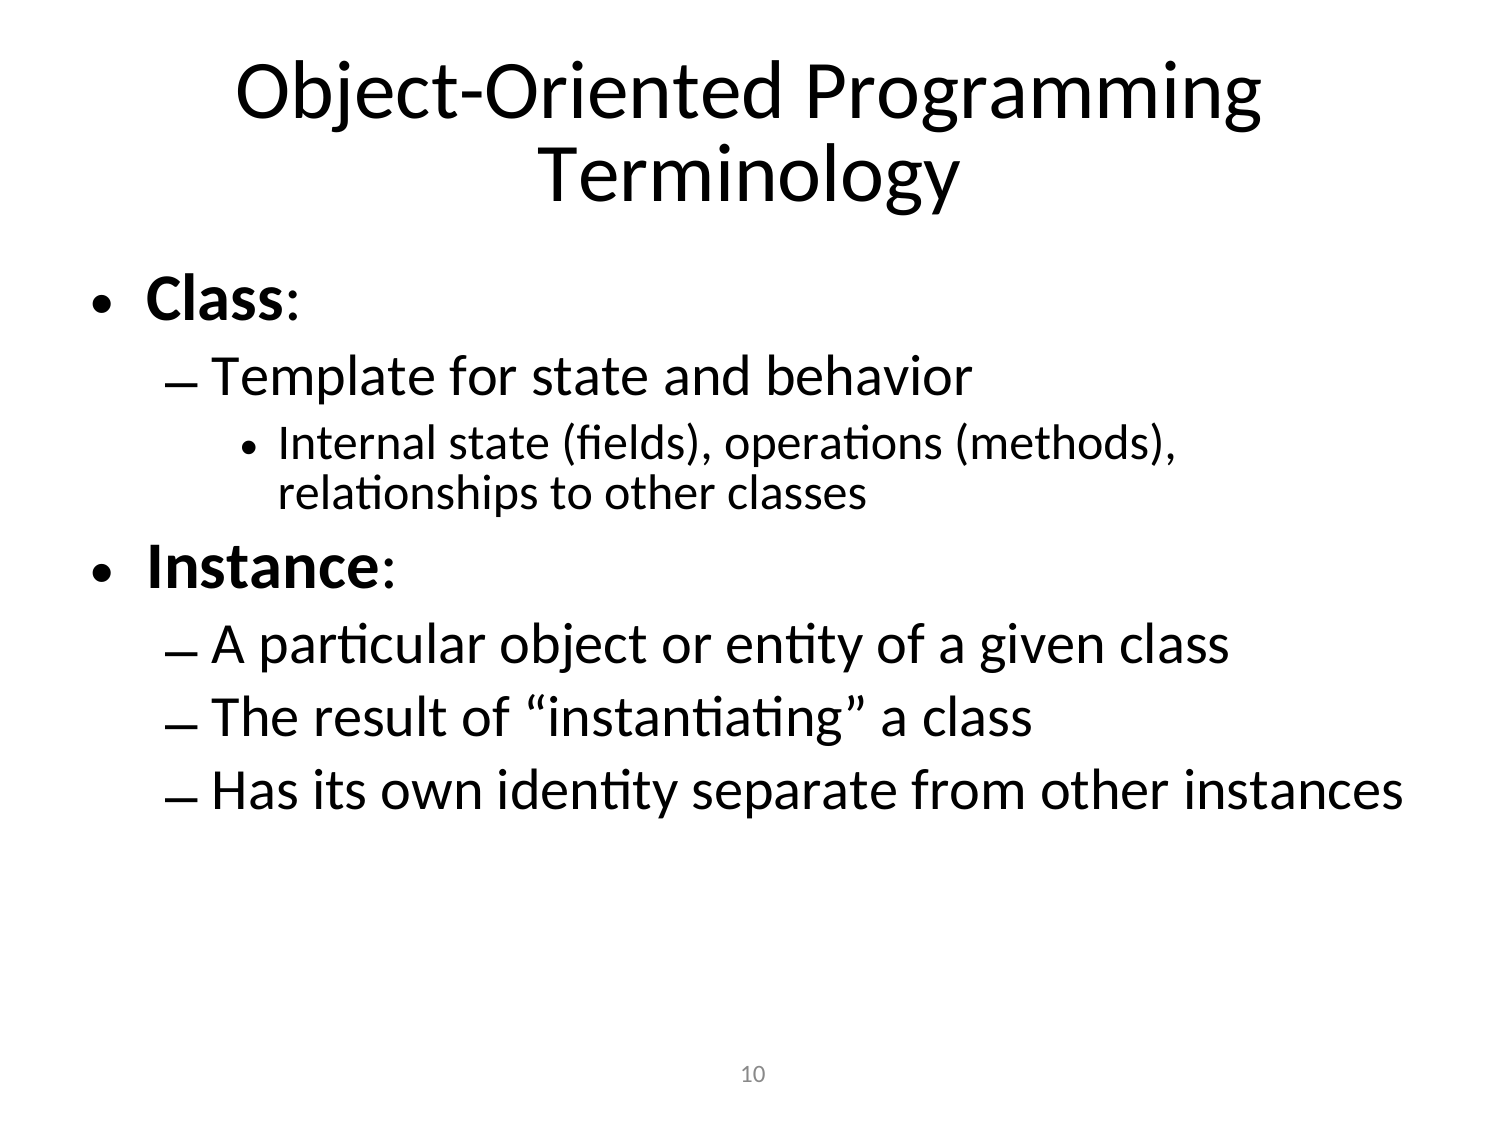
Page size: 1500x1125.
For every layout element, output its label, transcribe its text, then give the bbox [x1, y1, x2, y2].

text_box <number> [512, 1046, 988, 1103]
list Class: Template for state and behavior Internal state (fields), operations (methods), relationships to other classes Instance: A particular object or entity of a given class The result of “instantiating” a class Has its own identity separate from other instances [75, 262, 1426, 1046]
title Object-Oriented Programming Terminology [75, 29, 1426, 248]
